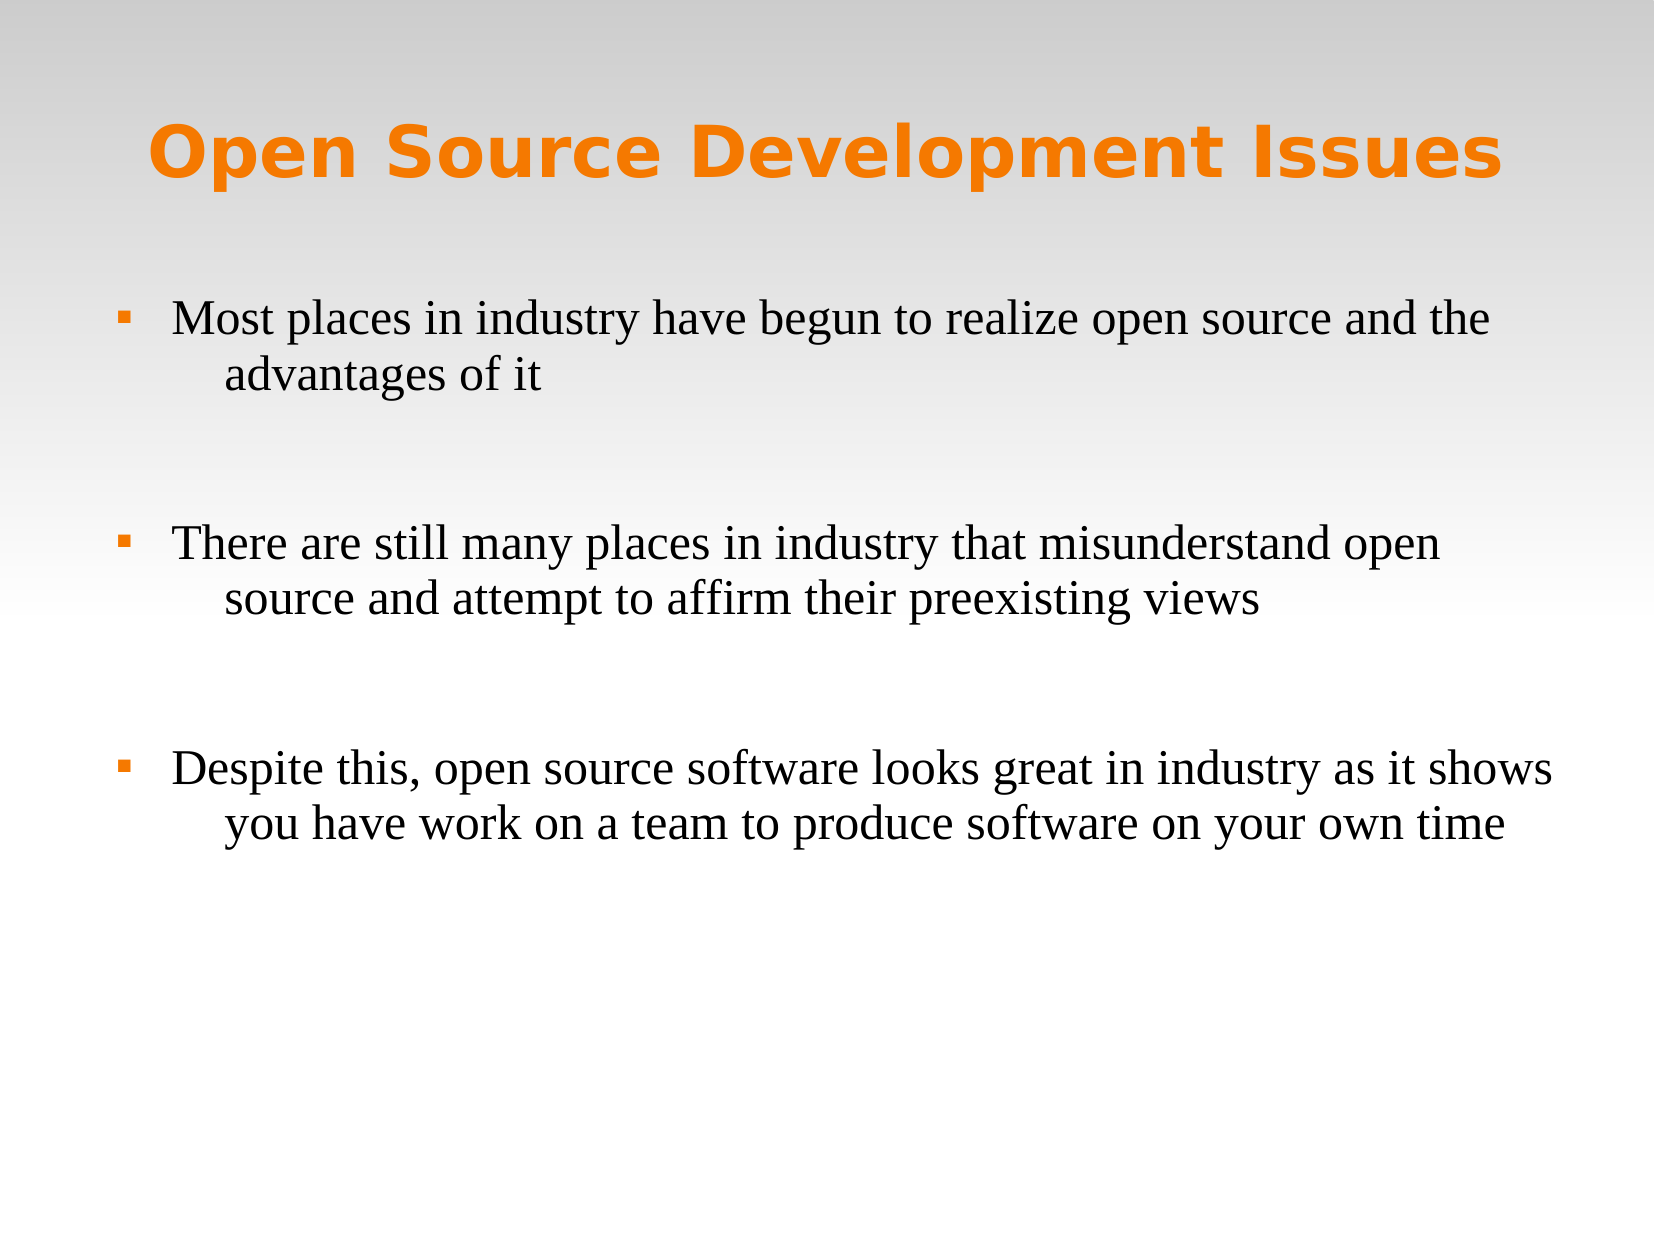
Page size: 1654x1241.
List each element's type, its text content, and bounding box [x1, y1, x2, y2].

title Open Source Development Issues [82, 49, 1571, 257]
list Most places in industry have begun to realize open source and the advantages of it There are still many places in industry that misunderstand open source and attempt to affirm their preexisting views Despite this, open source software looks great in industry as it shows you have work on a team to produce software on your own time [82, 290, 1571, 1109]
